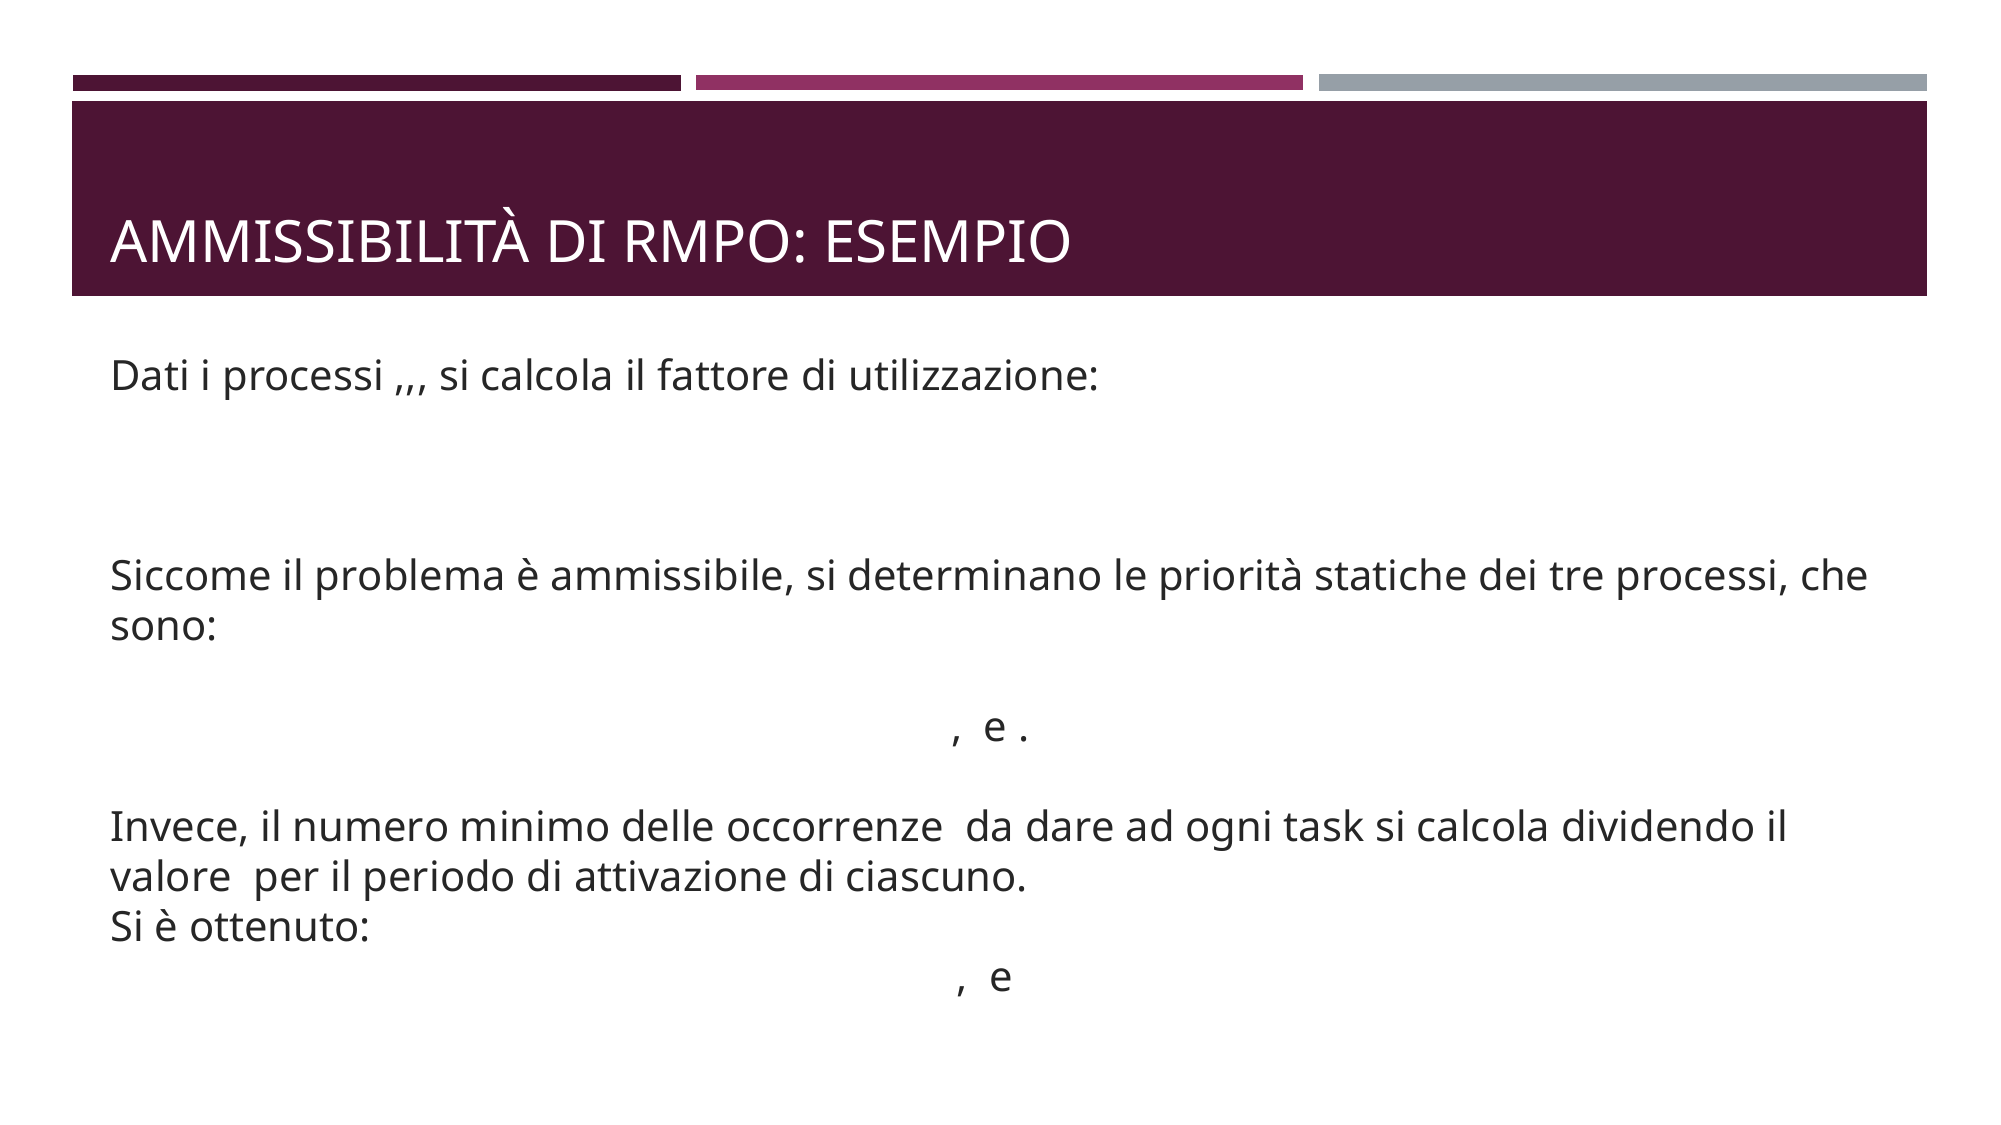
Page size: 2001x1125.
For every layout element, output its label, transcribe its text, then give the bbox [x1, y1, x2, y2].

title Ammissibilità di RMPO: esempio [95, 115, 1905, 282]
text_box Dati i processi ,,, si calcola il fattore di utilizzazione: Siccome il problema è ammissibile, si determinano le priorità statiche dei tre processi, che sono: , e . Invece, il numero minimo delle occorrenze da dare ad ogni task si calcola dividendo il valore per il periodo di attivazione di ciascuno. Si è ottenuto: , e [95, 341, 1905, 1055]
